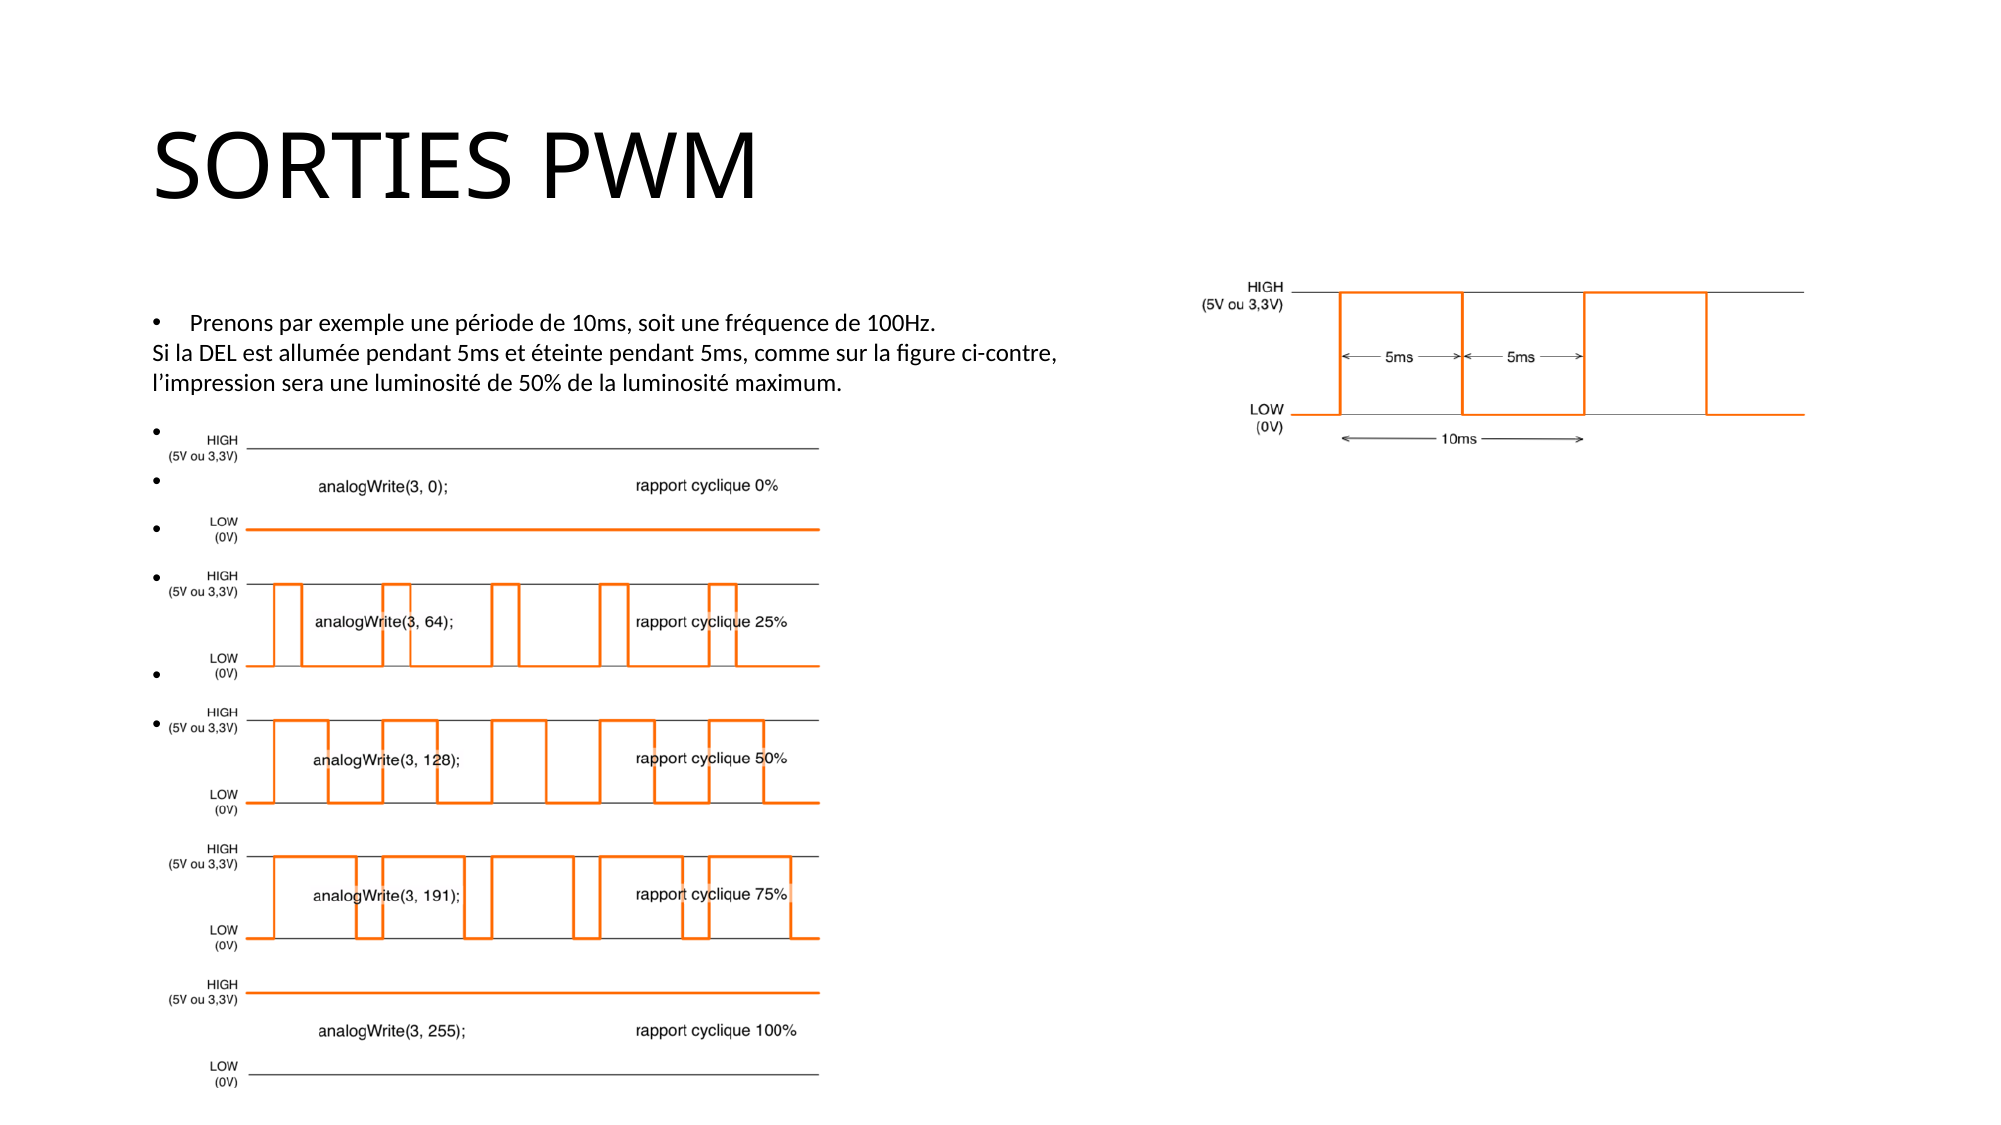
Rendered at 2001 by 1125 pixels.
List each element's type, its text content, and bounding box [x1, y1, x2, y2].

picture [1193, 277, 1807, 451]
title SORTIES PWM [137, 59, 1863, 278]
list Prenons par exemple une période de 10ms, soit une fréquence de 100Hz. Si la DEL est allumée pendant 5ms et éteinte pendant 5ms, comme sur la figure ci-contre, l’impression sera une luminosité de 50% de la luminosité maximum. [137, 299, 1863, 1014]
picture [137, 431, 822, 1088]
